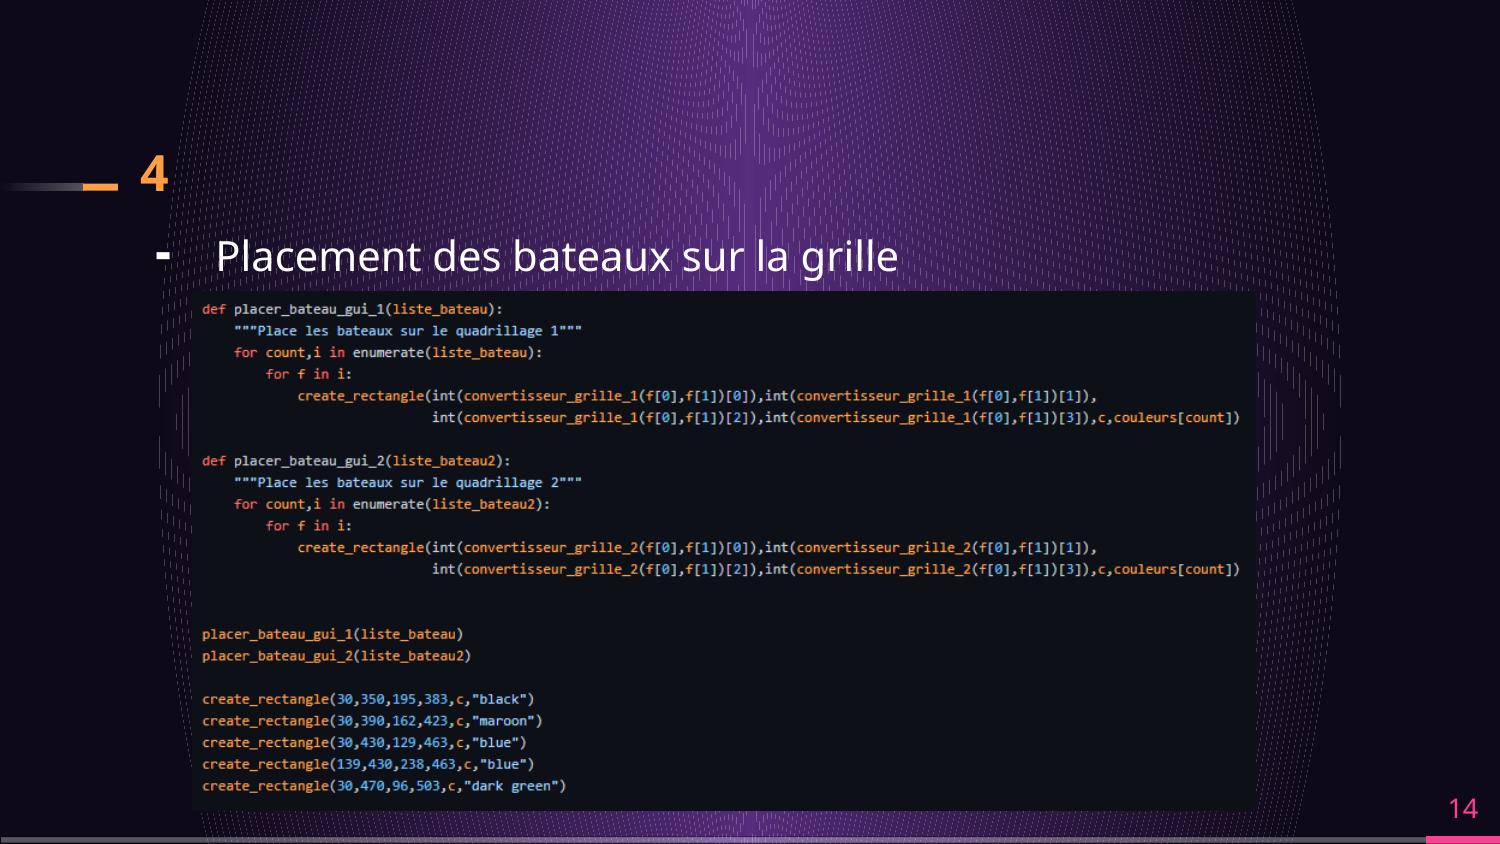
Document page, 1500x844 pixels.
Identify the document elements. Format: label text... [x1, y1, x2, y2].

list Placement des bateaux sur la grille [140, 222, 1011, 720]
picture [192, 291, 1256, 811]
slide_number 14 [1426, 779, 1500, 837]
title 4 [140, 137, 1011, 203]
